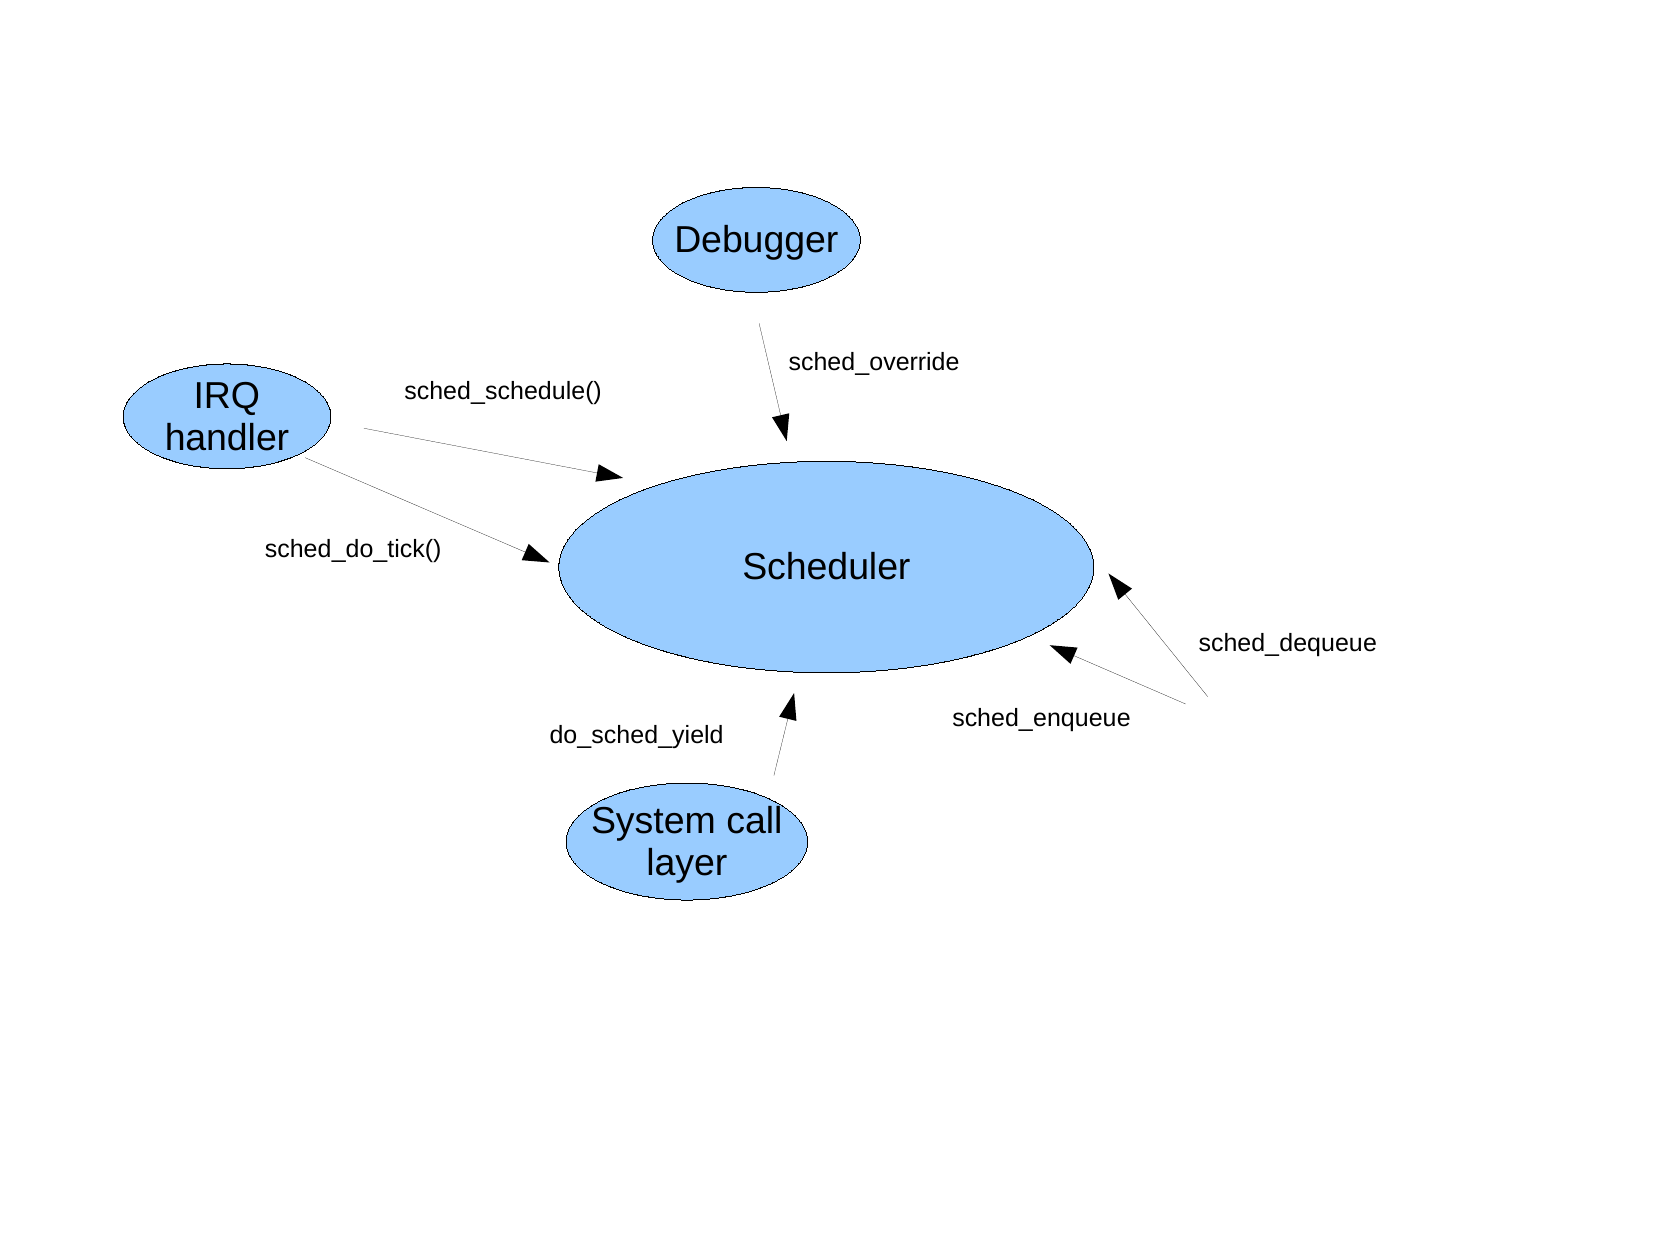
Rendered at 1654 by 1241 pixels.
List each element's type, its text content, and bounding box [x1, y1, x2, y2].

text_box Debugger [652, 187, 861, 293]
text_box sched_dequeue [1183, 621, 1460, 665]
text_box Scheduler [558, 461, 1094, 673]
text_box sched_enqueue [937, 696, 1214, 740]
text_box IRQ handler [123, 363, 331, 469]
text_box do_sched_yield [534, 713, 811, 757]
text_box sched_override [773, 340, 1050, 383]
text_box sched_schedule() [389, 369, 666, 413]
text_box System call layer [566, 783, 808, 901]
text_box sched_do_tick() [250, 527, 526, 571]
